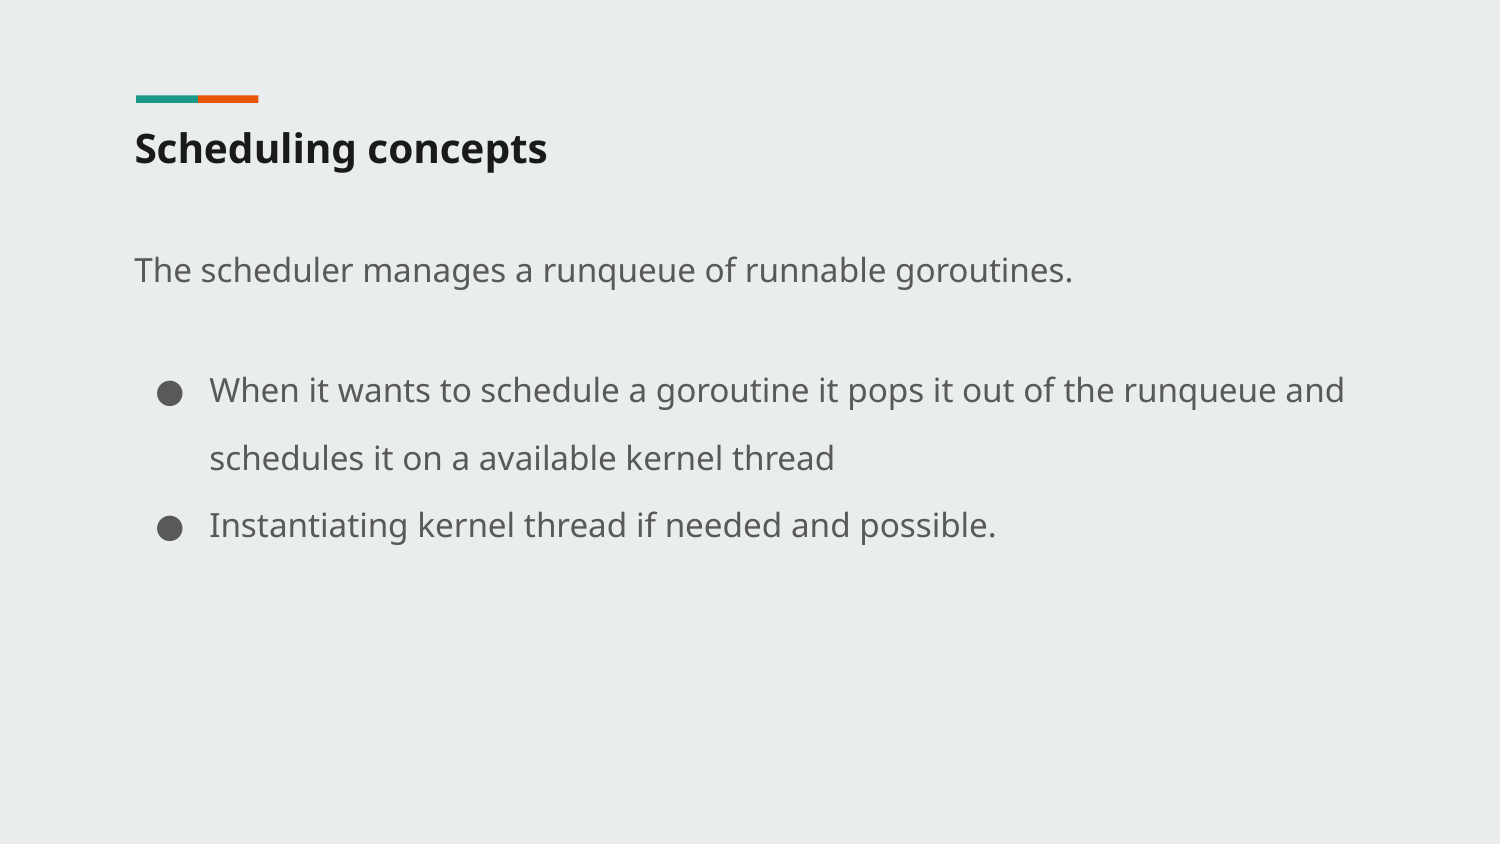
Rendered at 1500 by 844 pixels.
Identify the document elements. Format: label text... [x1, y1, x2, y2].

subtitle The scheduler manages a runqueue of runnable goroutines. When it wants to schedule a goroutine it pops it out of the runqueue and schedules it on a available kernel thread Instantiating kernel thread if needed and possible. [119, 247, 1381, 662]
title Scheduling concepts [119, 104, 1381, 247]
